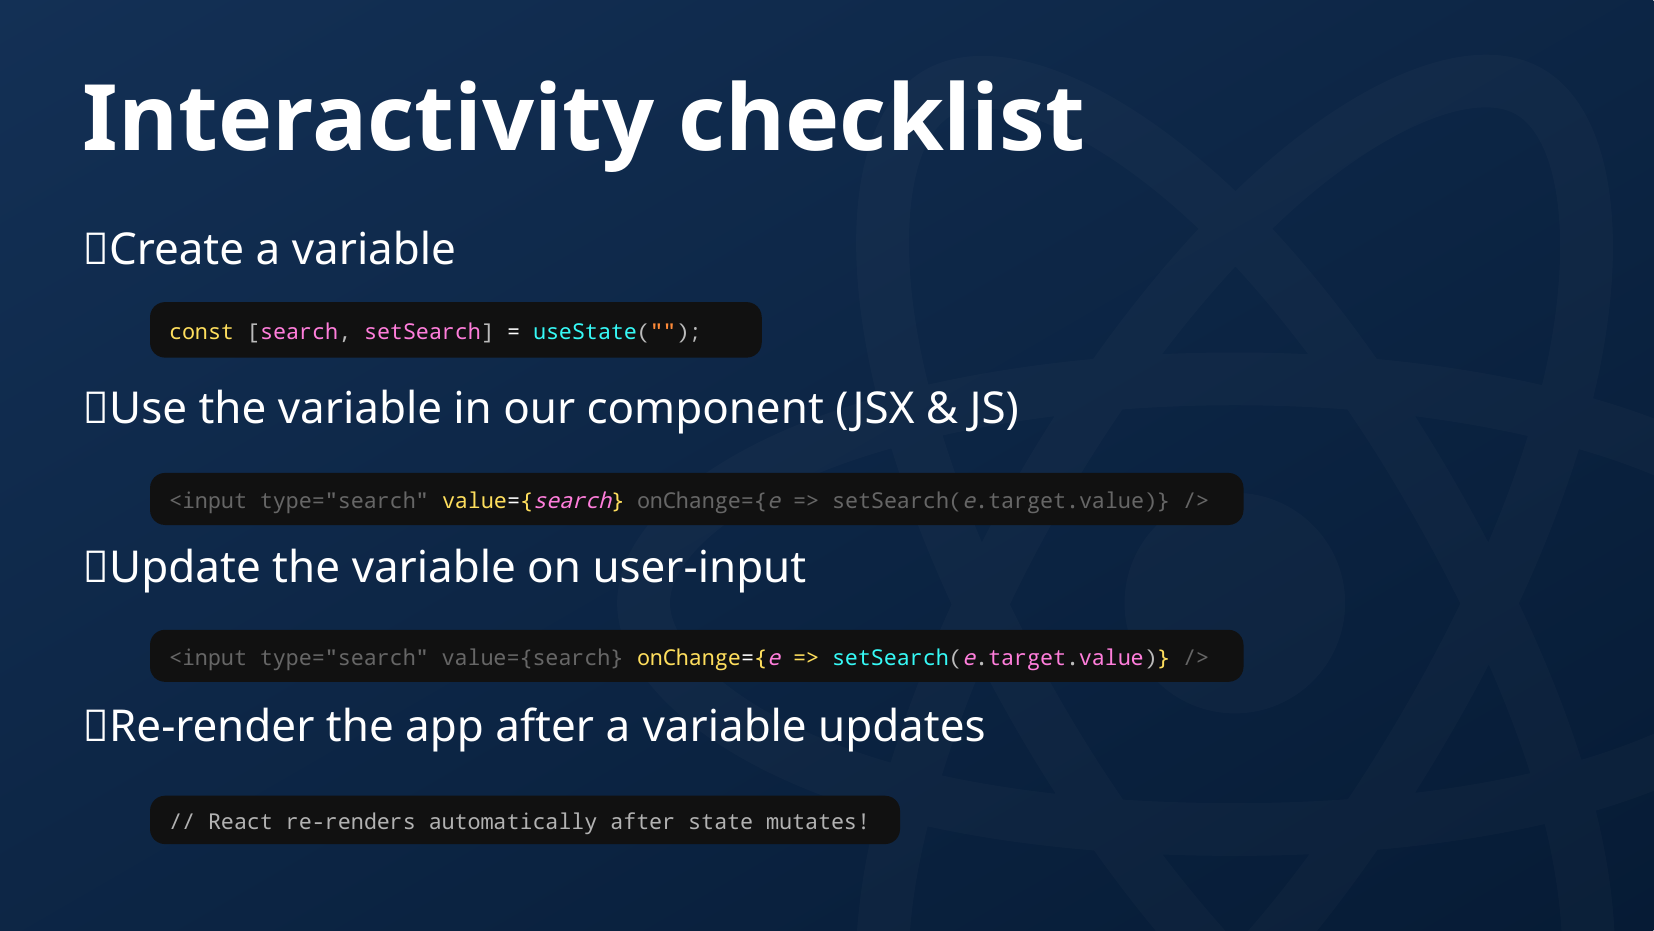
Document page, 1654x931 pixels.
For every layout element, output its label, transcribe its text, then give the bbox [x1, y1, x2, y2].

text_box const [search, setSearch] = useState(""); [150, 302, 762, 358]
text_box <input type="search" value={search} onChange={e => setSearch(e.target.value)} /> [150, 629, 1244, 682]
text_box <input type="search" value={search} onChange={e => setSearch(e.target.value)} /> [150, 472, 1244, 526]
list ✅Create a variable ✅Use the variable in our component (JSX & JS) ✅Update the variable on user-input ✅Re-render the app after a variable updates [82, 217, 1571, 758]
text_box // React re-renders automatically after state mutates! [150, 795, 901, 845]
title Interactivity checklist [82, 37, 1571, 193]
